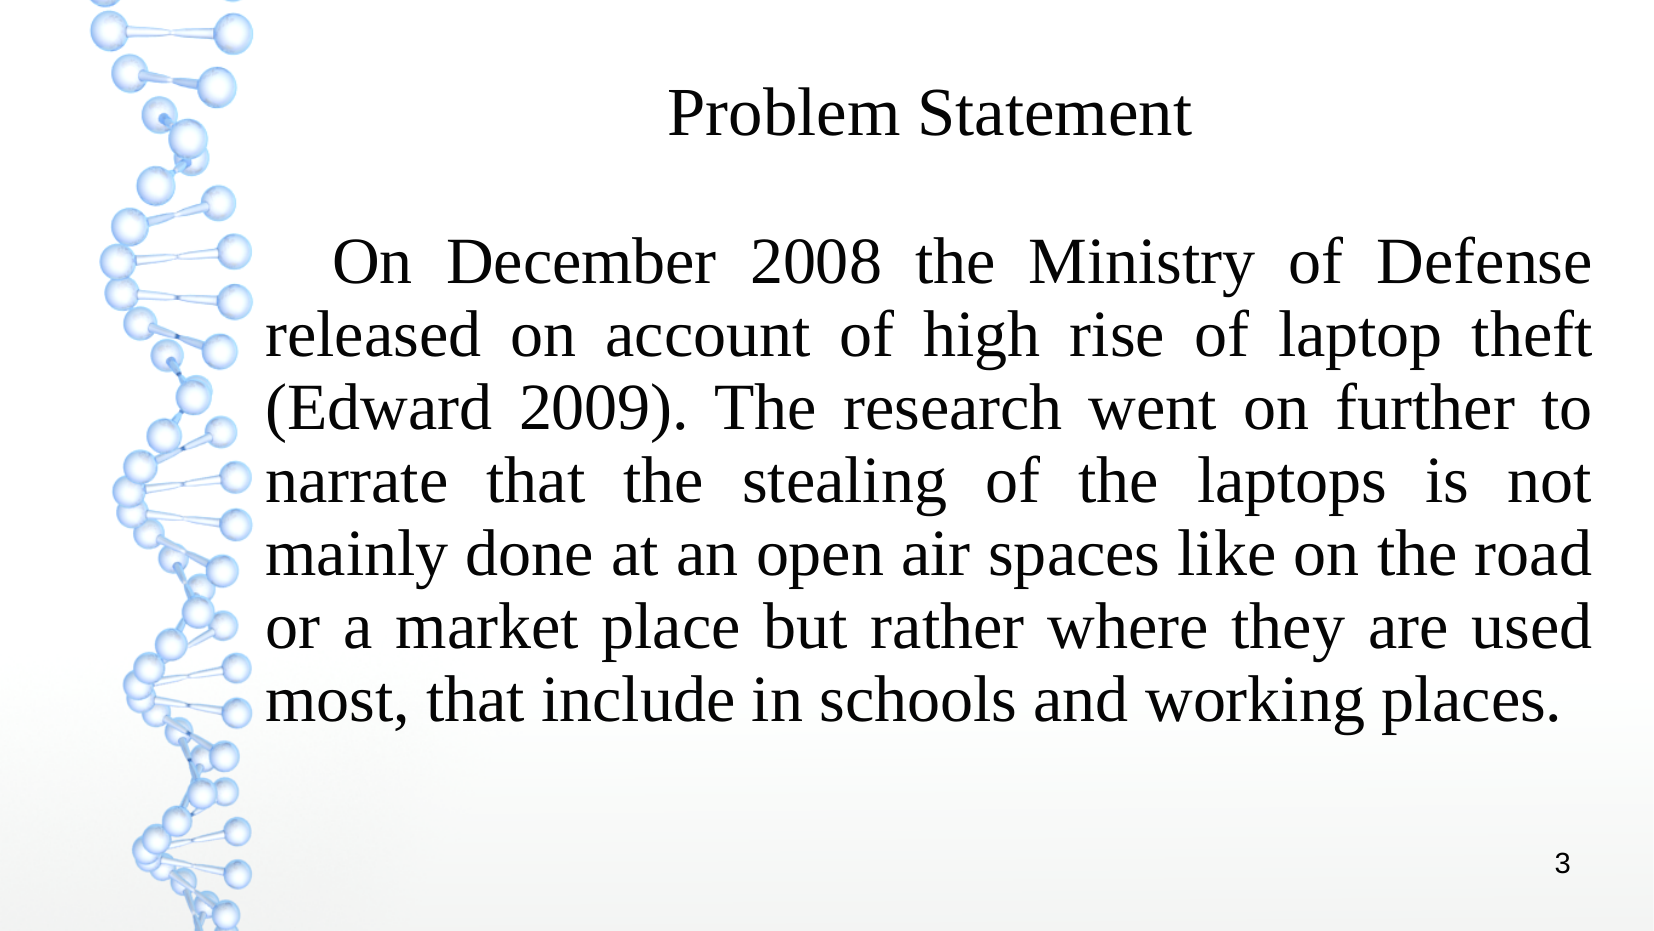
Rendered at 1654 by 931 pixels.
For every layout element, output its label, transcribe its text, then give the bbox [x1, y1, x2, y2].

picture [0, 0, 1654, 931]
title Problem Statement [265, 35, 1595, 189]
list On December 2008 the Ministry of Defense released on account of high rise of laptop theft (Edward 2009). The research went on further to narrate that the stealing of the laptops is not mainly done at an open air spaces like on the road or a market place but rather where they are used most, that include in schools and working places. [265, 224, 1595, 764]
